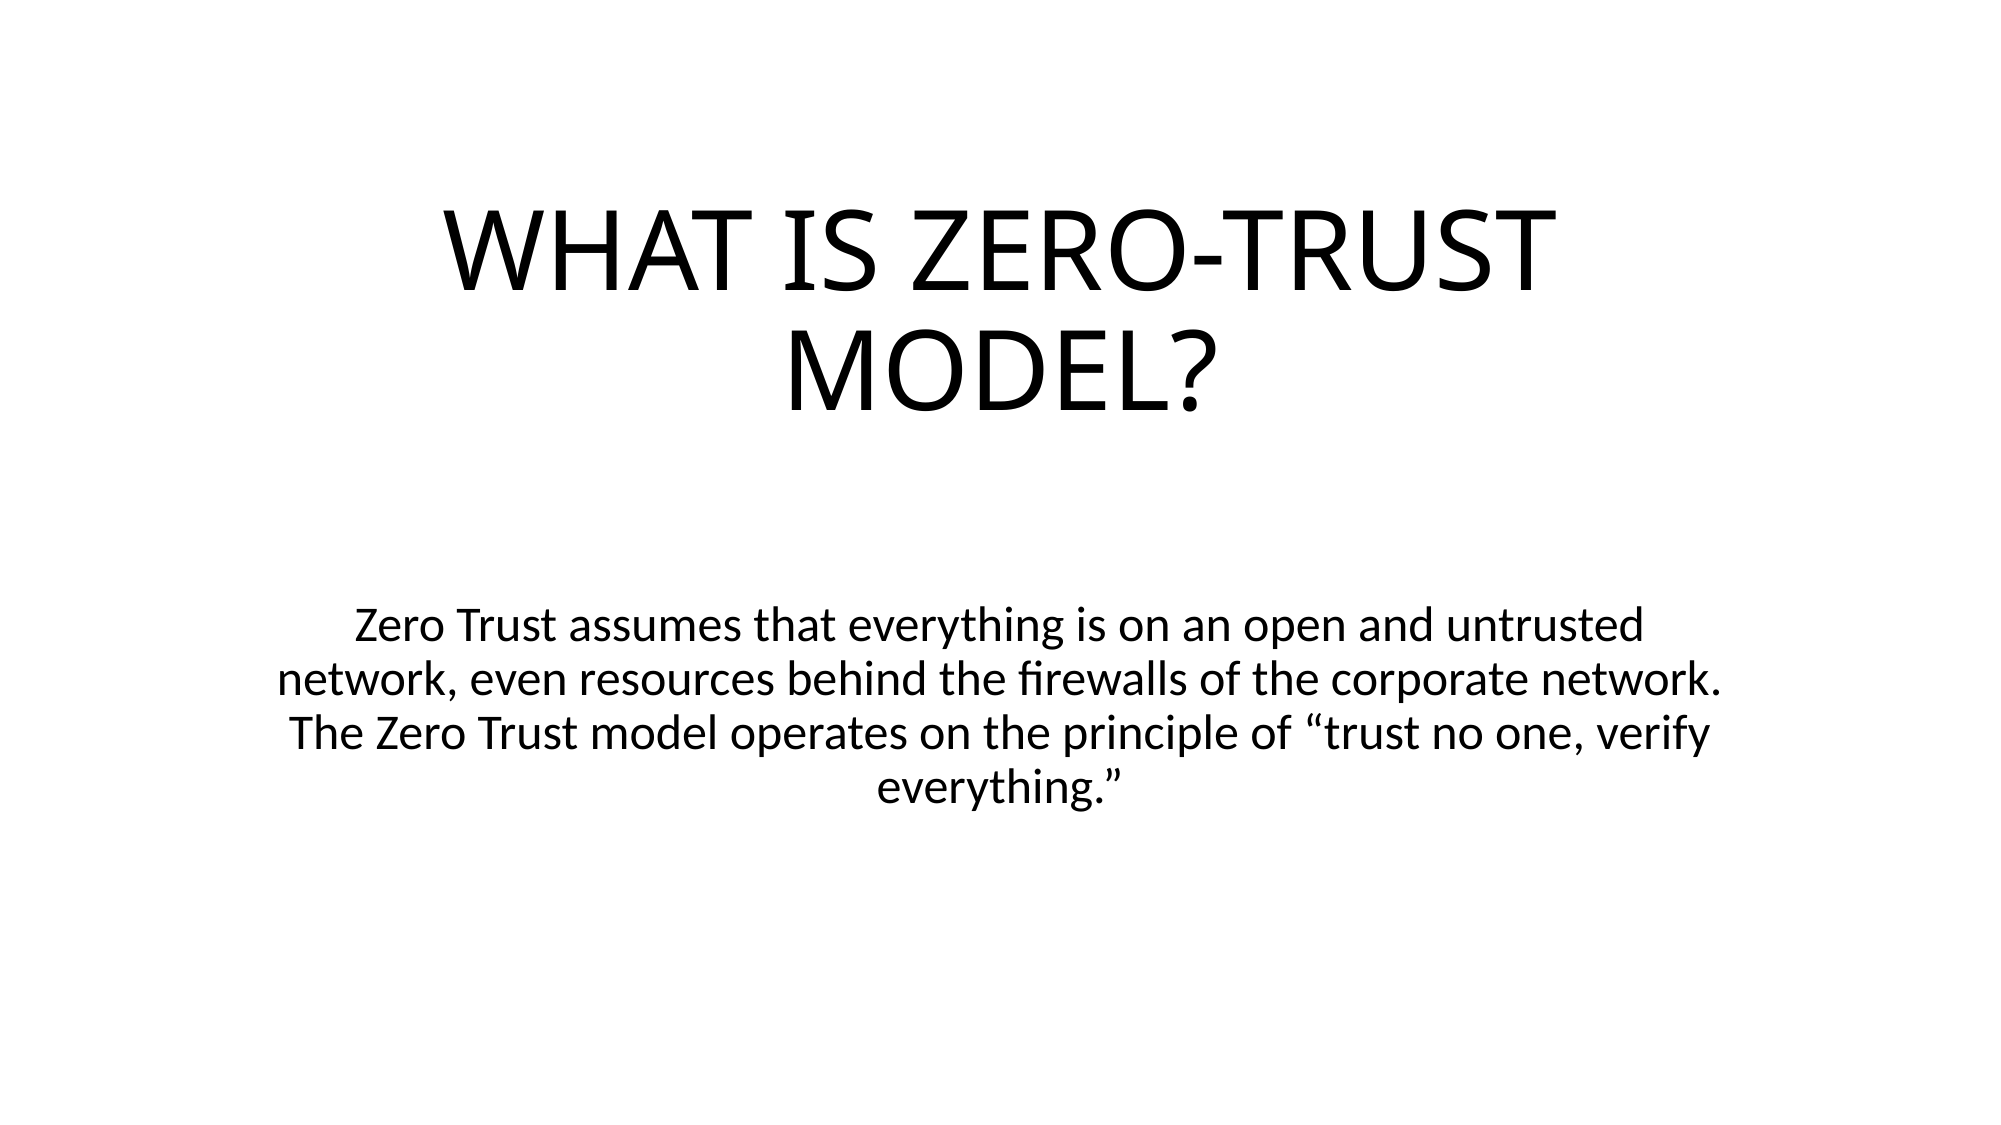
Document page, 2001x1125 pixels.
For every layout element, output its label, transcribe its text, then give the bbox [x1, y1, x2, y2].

subtitle Zero Trust assumes that everything is on an open and untrusted network, even resources behind the firewalls of the corporate network. The Zero Trust model operates on the principle of “trust no one, verify everything.” [249, 590, 1750, 863]
title WHAT IS ZERO-TRUST MODEL? [249, 184, 1750, 576]
